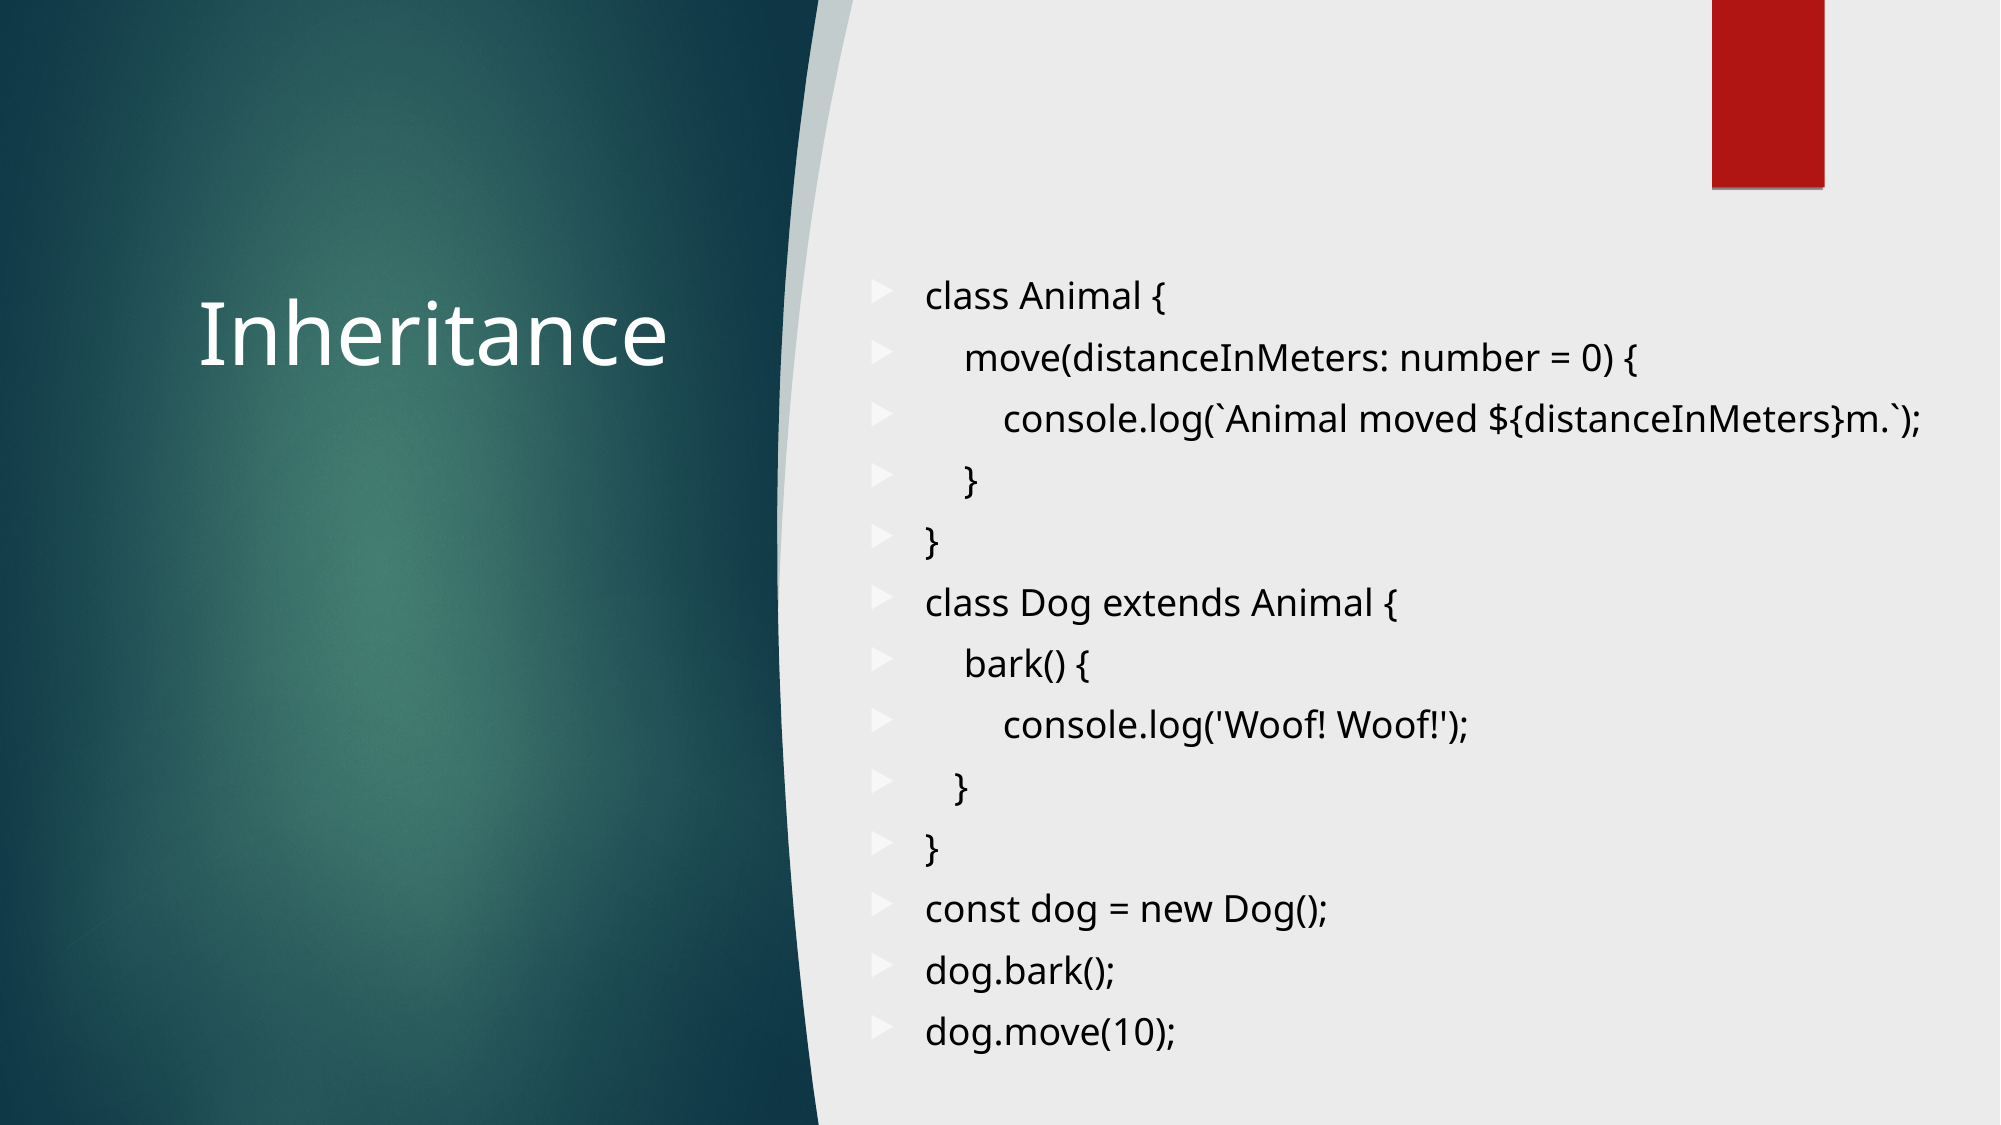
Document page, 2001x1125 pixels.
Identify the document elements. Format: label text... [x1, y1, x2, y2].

title Inheritance [107, 270, 685, 1004]
list class Animal { move(distanceInMeters: number = 0) { console.log(`Animal moved ${distanceInMeters}m.`); } } class Dog extends Animal { bark() { console.log('Woof! Woof!'); } } const dog = new Dog(); dog.bark(); dog.move(10); [853, 270, 1948, 1102]
text_box [0, 0, 2000, 1125]
